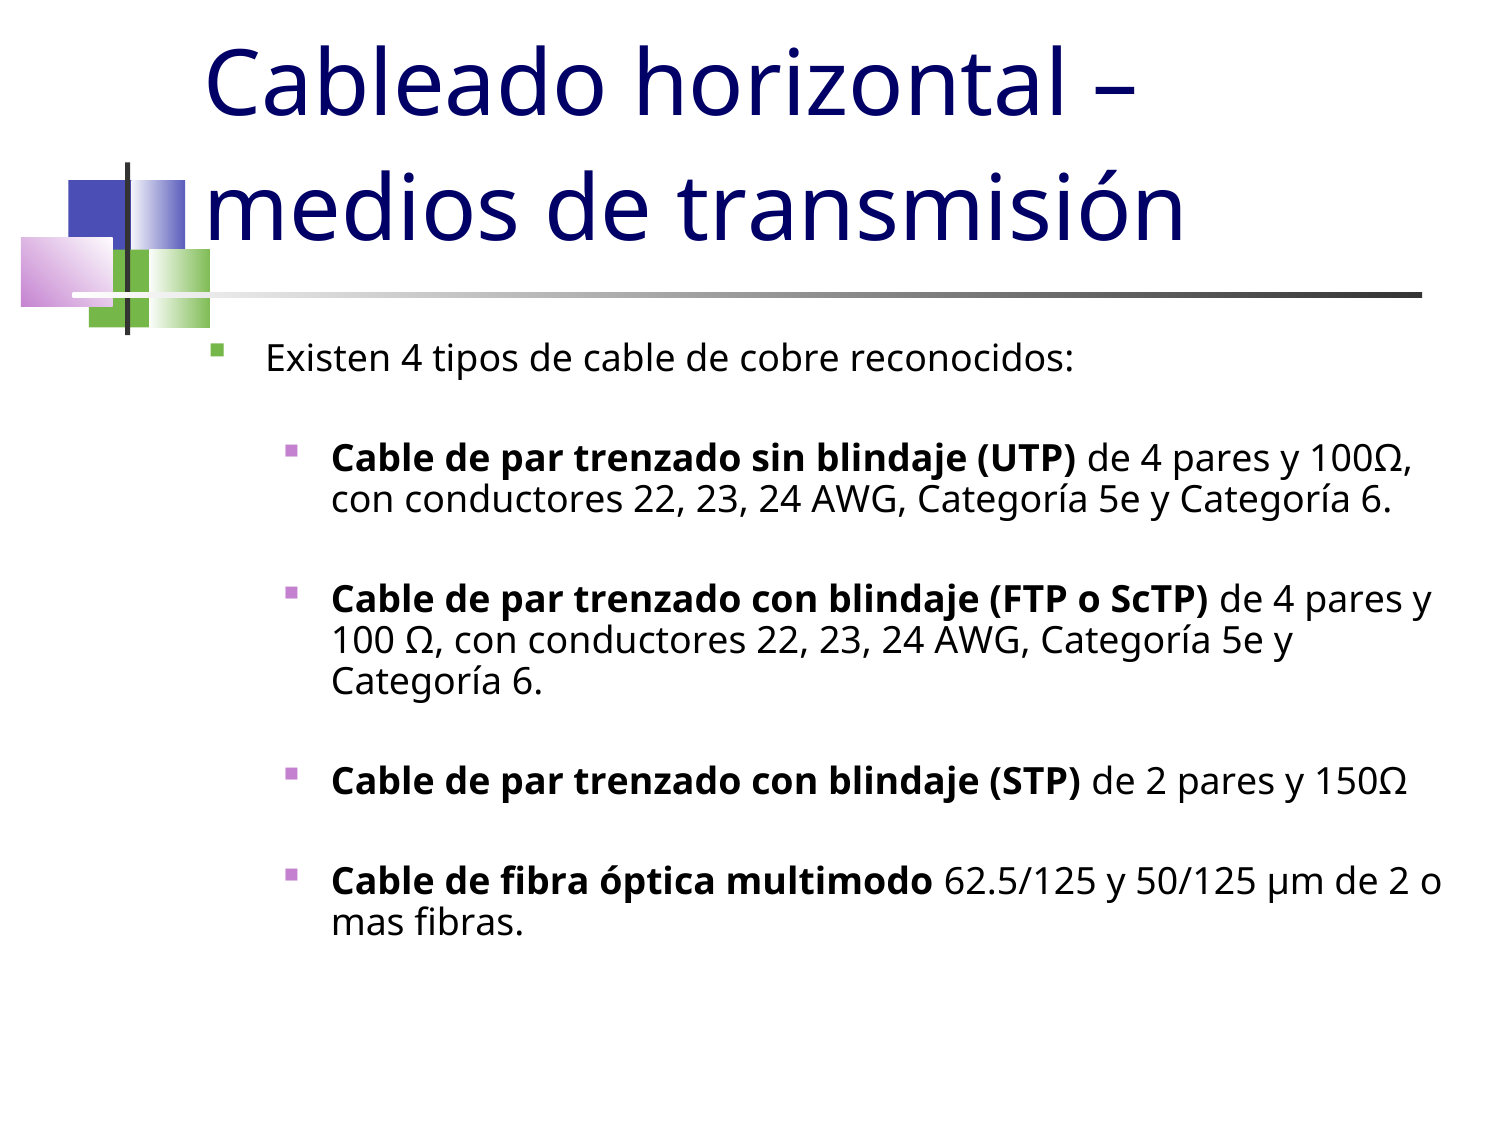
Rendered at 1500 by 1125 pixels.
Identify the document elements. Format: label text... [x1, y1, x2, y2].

title Cableado horizontal – medios de transmisión [188, 35, 1468, 276]
list Existen 4 tipos de cable de cobre reconocidos: Cable de par trenzado sin blindaje (UTP) de 4 pares y 100Ω, con conductores 22, 23, 24 AWG, Categoría 5e y Categoría 6. Cable de par trenzado con blindaje (FTP o ScTP) de 4 pares y 100 Ω, con conductores 22, 23, 24 AWG, Categoría 5e y Categoría 6. Cable de par trenzado con blindaje (STP) de 2 pares y 150Ω Cable de fibra óptica multimodo 62.5/125 y 50/125 μm de 2 o mas fibras. [193, 331, 1469, 1007]
